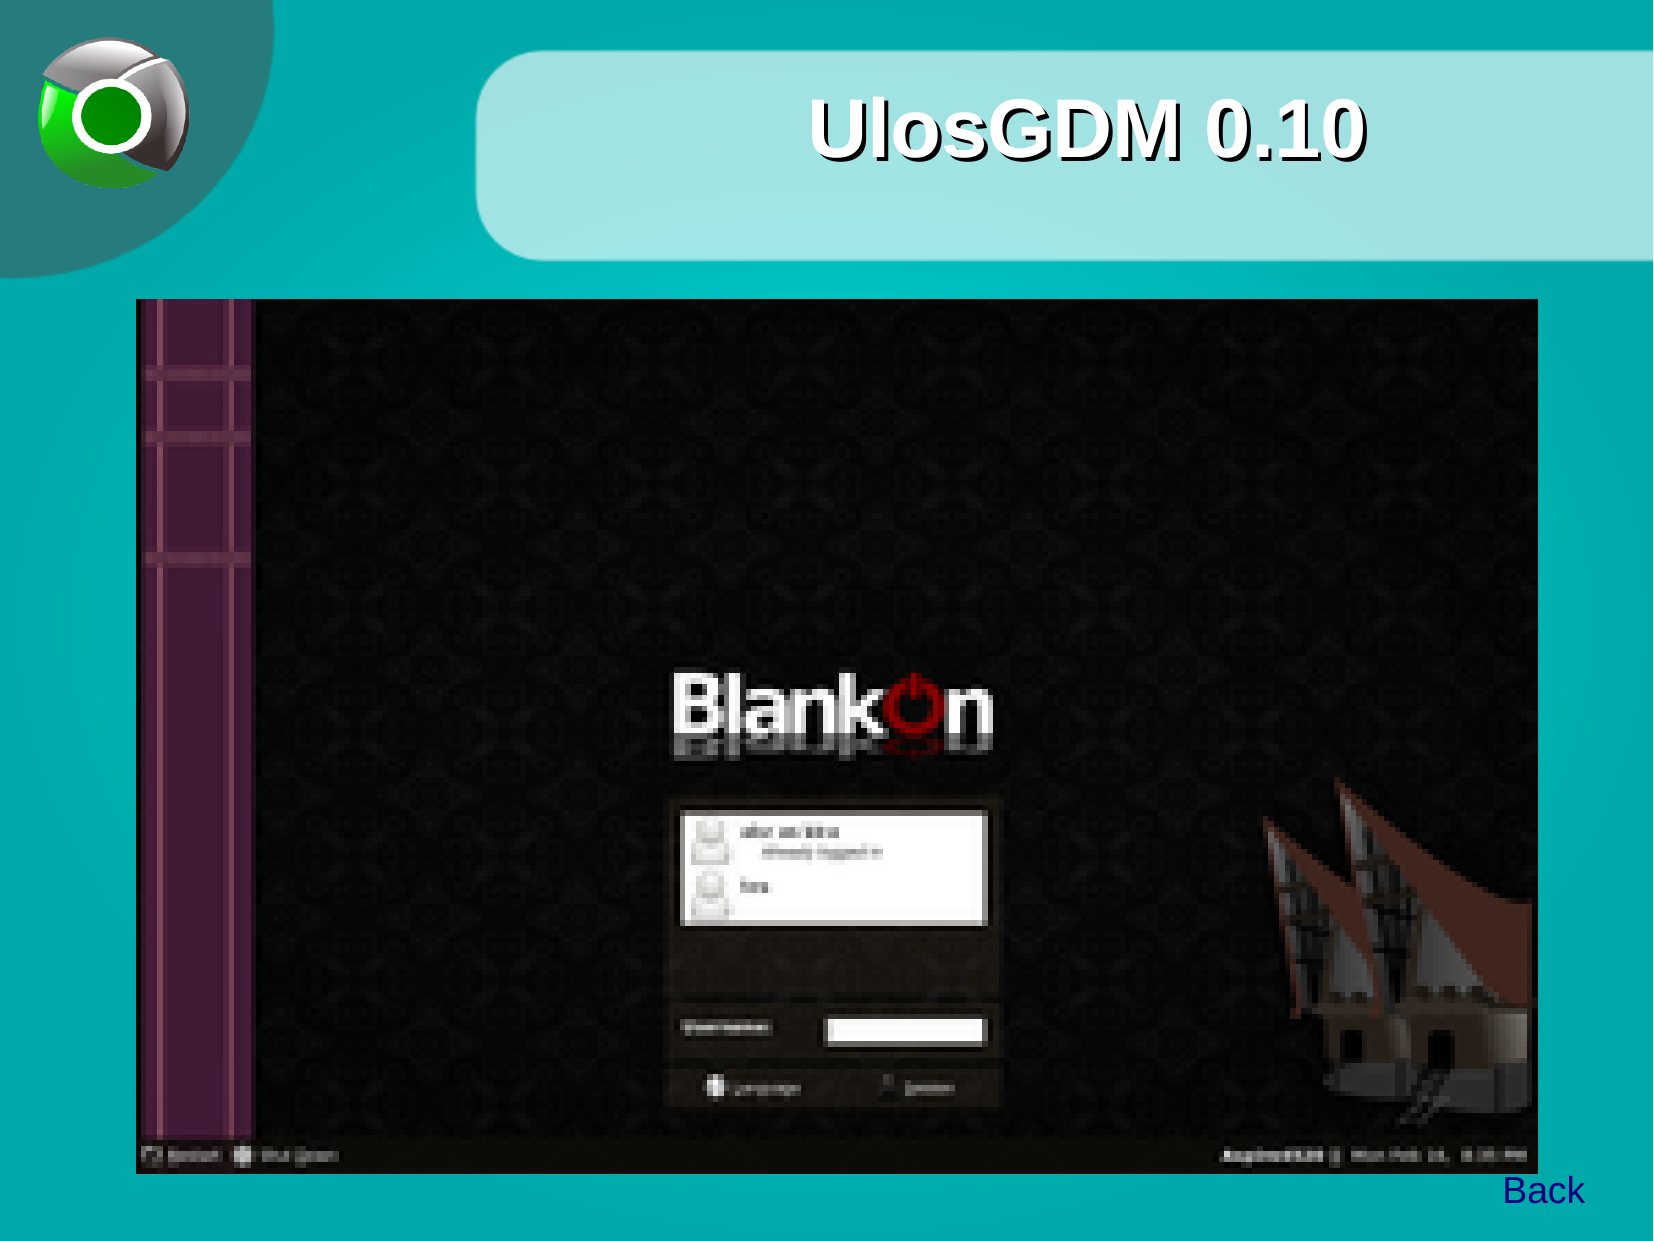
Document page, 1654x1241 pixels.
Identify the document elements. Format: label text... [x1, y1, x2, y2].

text_box UlosGDM 0.10 [524, 75, 1650, 226]
text_box Back [1487, 1162, 1653, 1238]
picture [0, 0, 1654, 1241]
